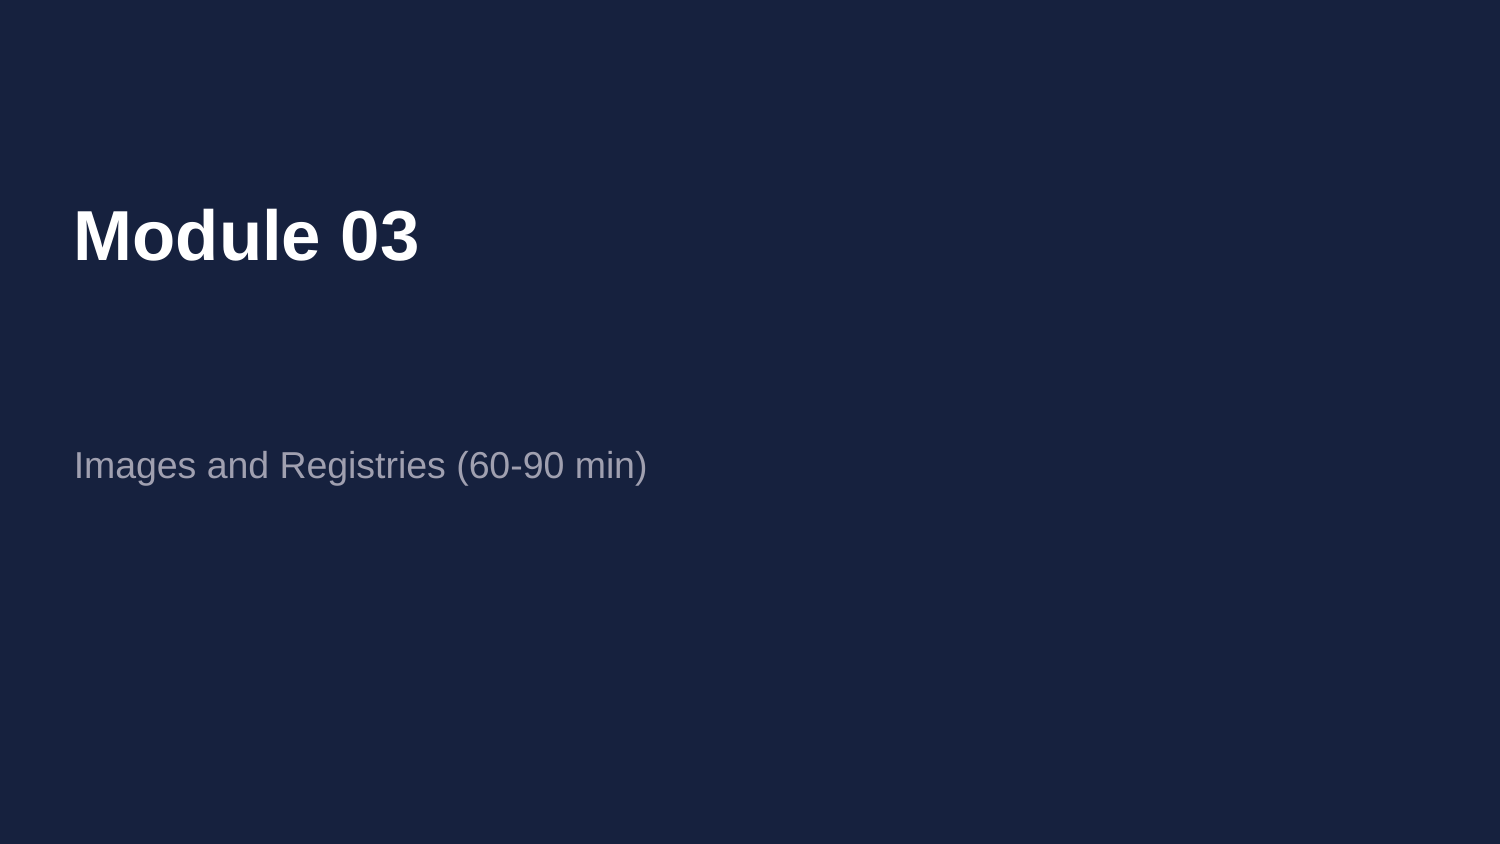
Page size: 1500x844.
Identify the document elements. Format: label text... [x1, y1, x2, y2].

title Module 03 [59, 188, 1441, 426]
subtitle Images and Registries (60-90 min) [59, 437, 1441, 532]
